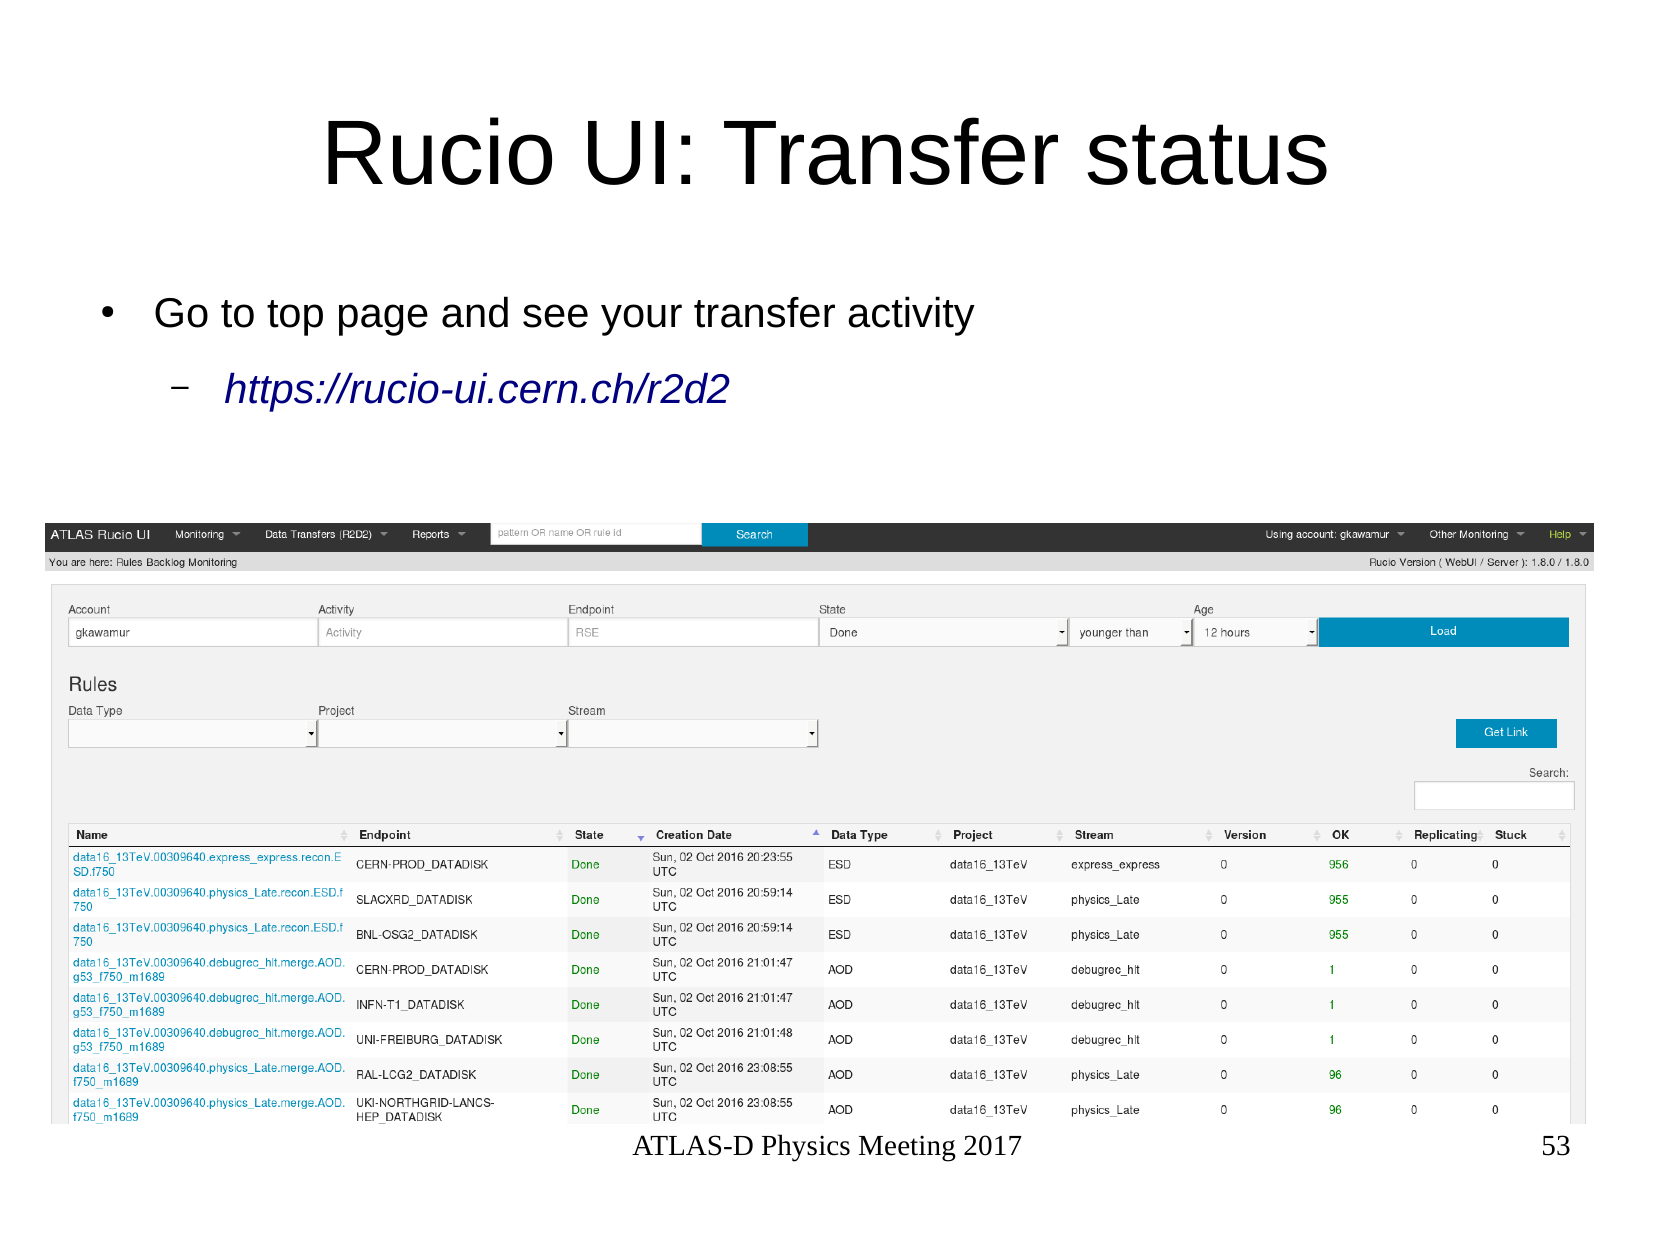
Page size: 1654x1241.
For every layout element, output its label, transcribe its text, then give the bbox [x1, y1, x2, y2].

list Go to top page and see your transfer activity https://rucio-ui.cern.ch/r2d2 [82, 290, 1571, 523]
picture [45, 523, 1594, 1124]
title Rucio UI: Transfer status [82, 49, 1571, 257]
